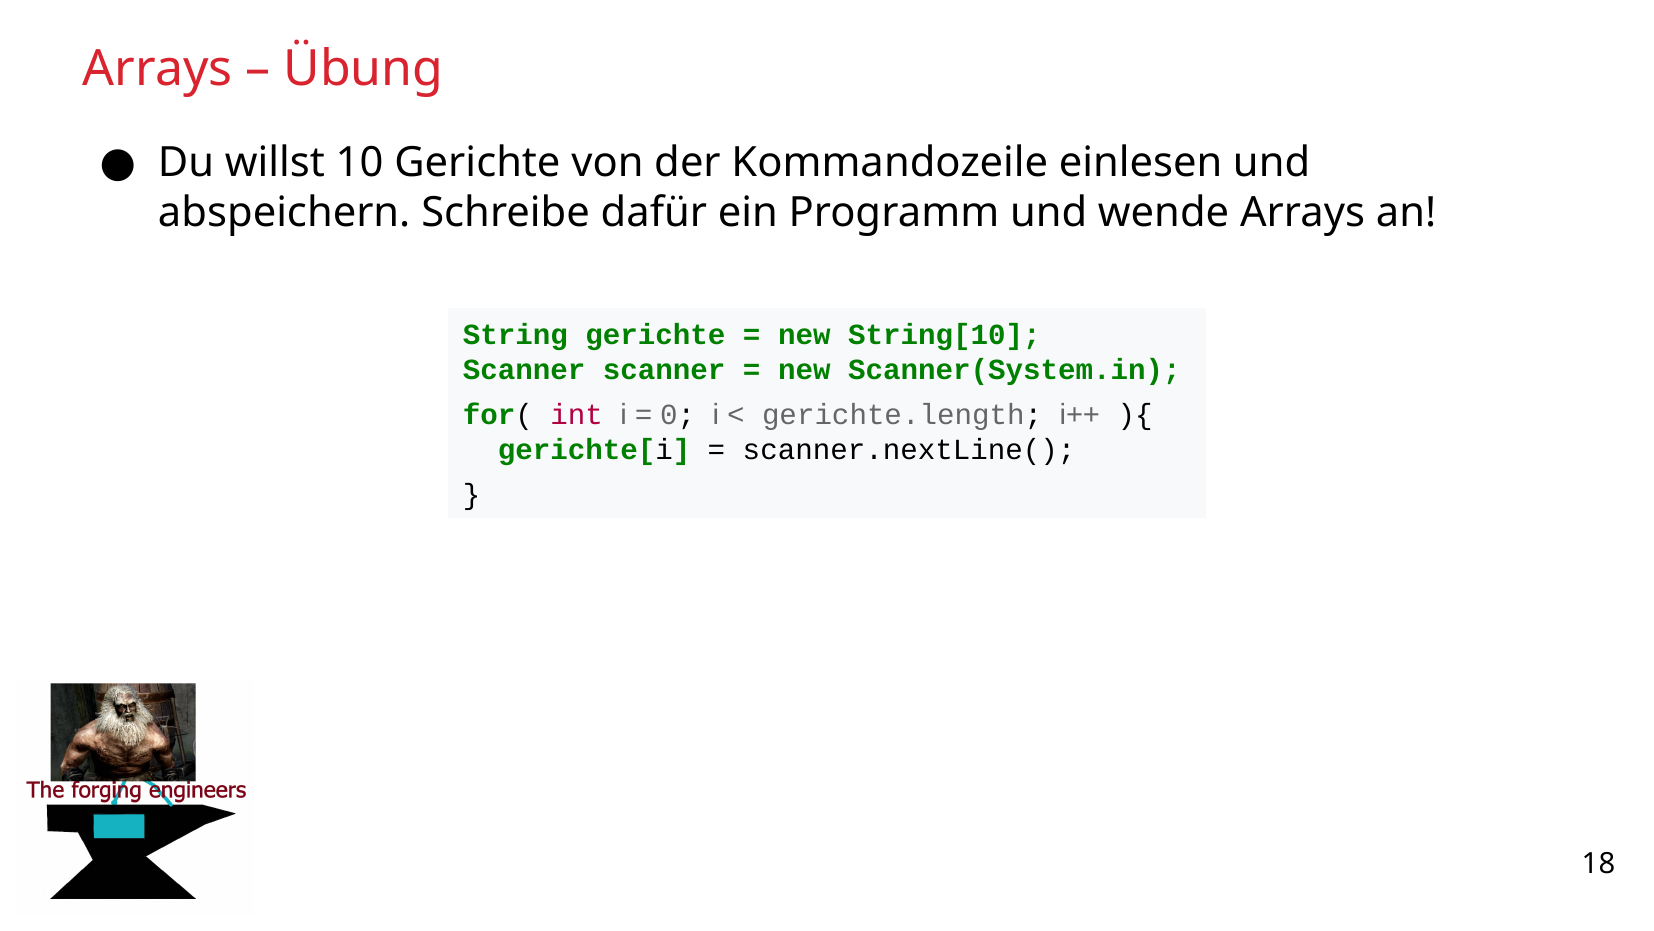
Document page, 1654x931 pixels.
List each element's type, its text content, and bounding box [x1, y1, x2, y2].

title Arrays – Übung [82, 37, 1571, 95]
text_box String gerichte = new String[10]; Scanner scanner = new Scanner(System.in); for( int i = 0; i < gerichte.length; i++ ){ gerichte[i] = scanner.nextLine(); } [448, 308, 1206, 518]
picture [17, 679, 254, 916]
text_box Du willst 10 Gerichte von der Kommandozeile einlesen und abspeichern. Schreibe dafür ein Programm und wende Arrays an! [82, 135, 1560, 249]
